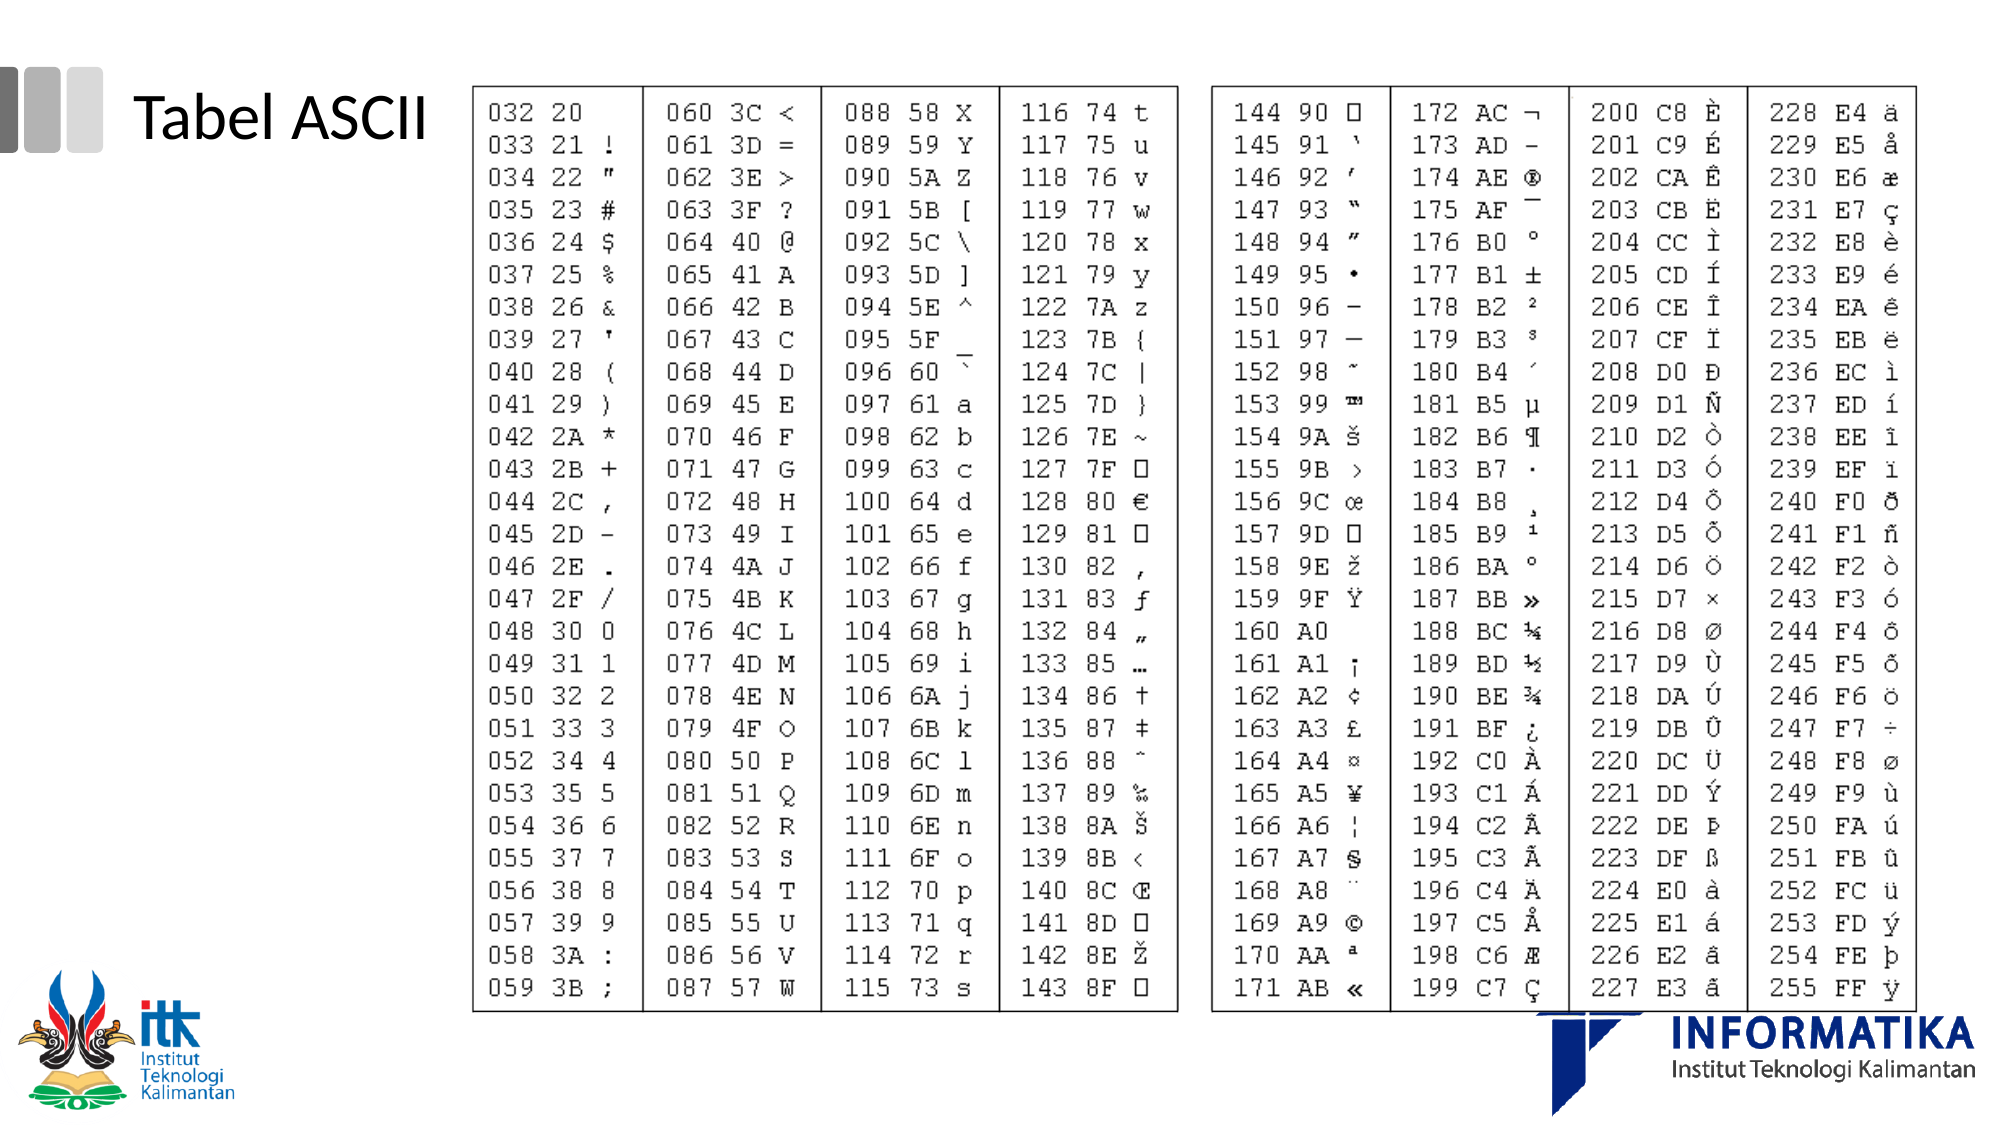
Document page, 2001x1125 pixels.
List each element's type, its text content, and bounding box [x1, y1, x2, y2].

picture [461, 76, 1187, 1024]
picture [0, 935, 253, 1125]
title Tabel ASCII [113, 61, 1839, 280]
picture [1205, 76, 1976, 1118]
